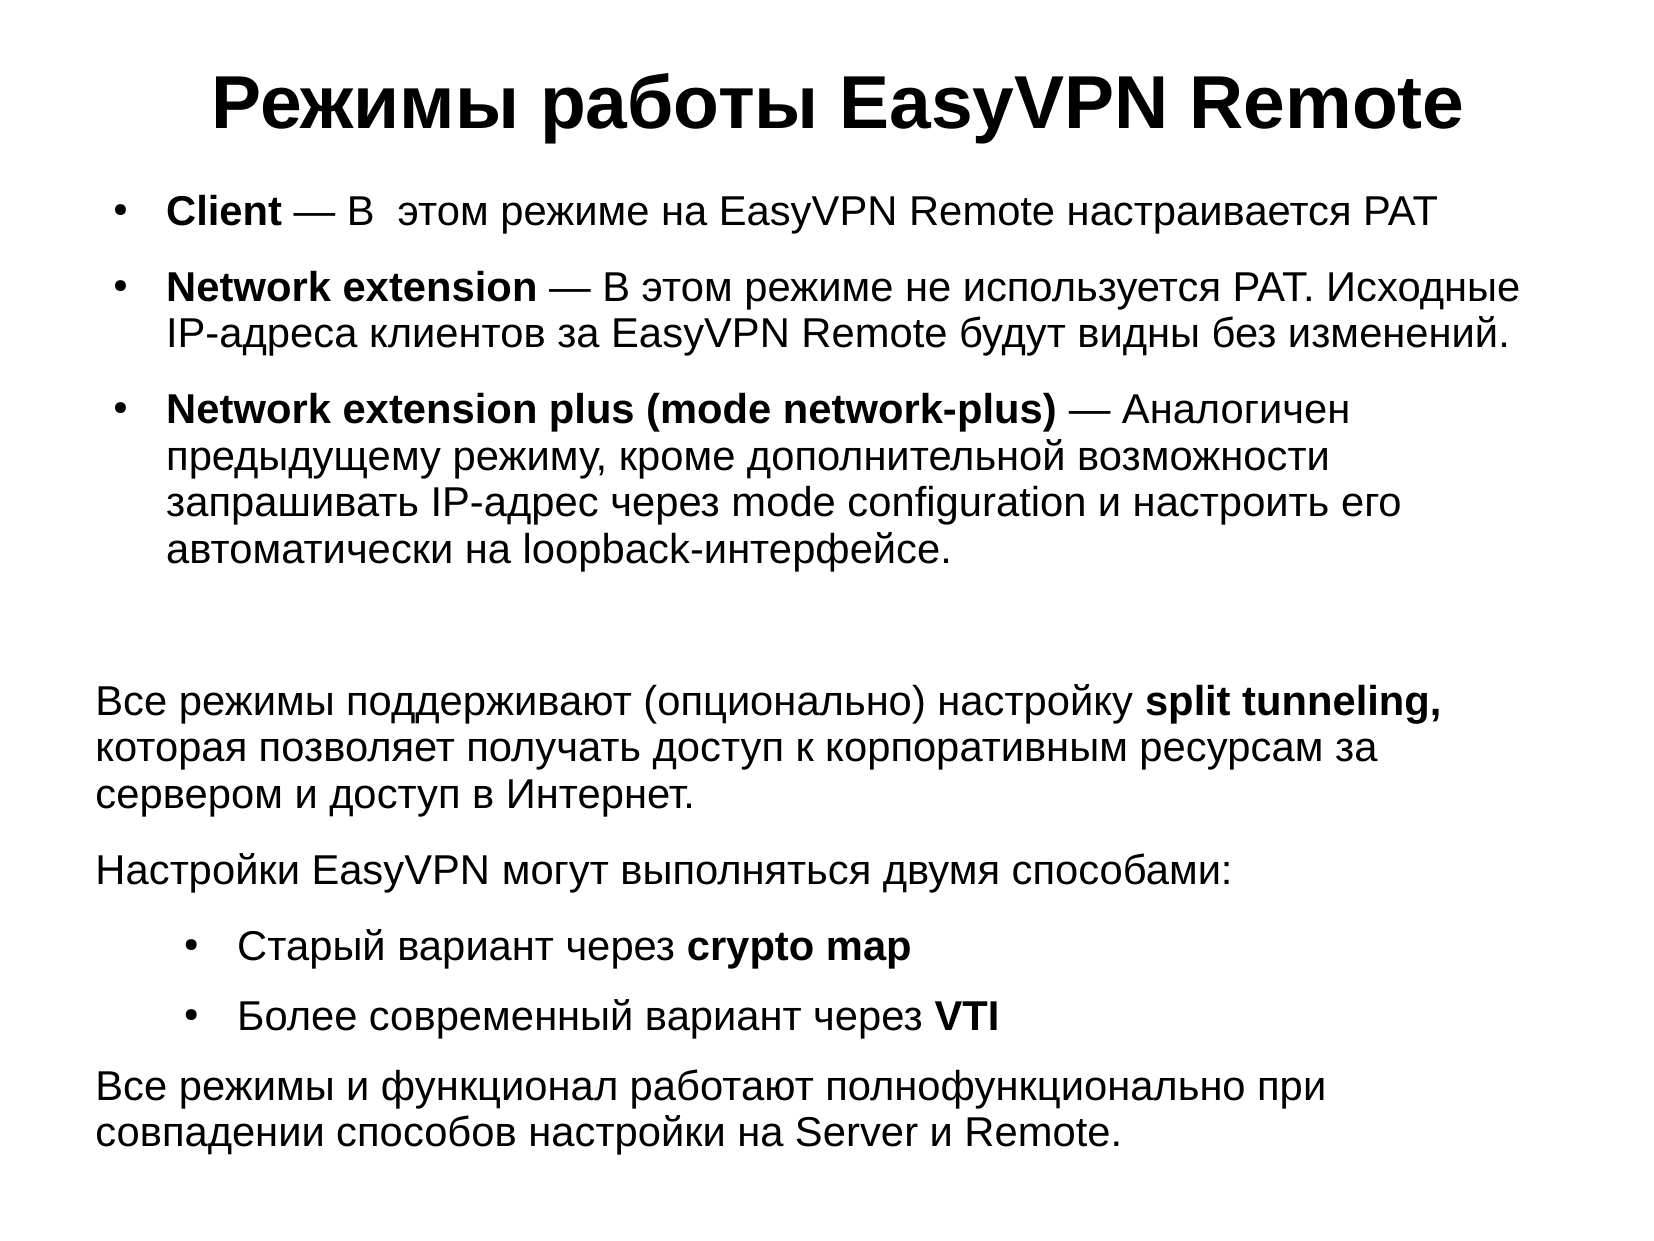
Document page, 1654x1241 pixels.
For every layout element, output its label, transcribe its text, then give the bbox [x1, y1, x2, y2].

list Client — В этом режиме на EasyVPN Remote настраивается PAT Network extension — В этом режиме не используется PAT. Исходные IP-адреса клиентов за EasyVPN Remote будут видны без изменений. Network extension plus (mode network-plus) — Аналогичен предыдущему режиму, кроме дополнительной возможности запрашивать IP-адрес через mode configuration и настроить его автоматически на loopback-интерфейсе. Все режимы поддерживают (опционально) настройку split tunneling, которая позволяет получать доступ к корпоративным ресурсам за сервером и доступ в Интернет. Настройки EasyVPN могут выполняться двумя способами: Старый вариант через crypto map Более современный вариант через VTI Все режимы и функционал работают полнофункционально при совпадении способов настройки на Server и Remote. [95, 187, 1538, 1208]
text_box Режимы работы EasyVPN Remote [64, 37, 1613, 151]
